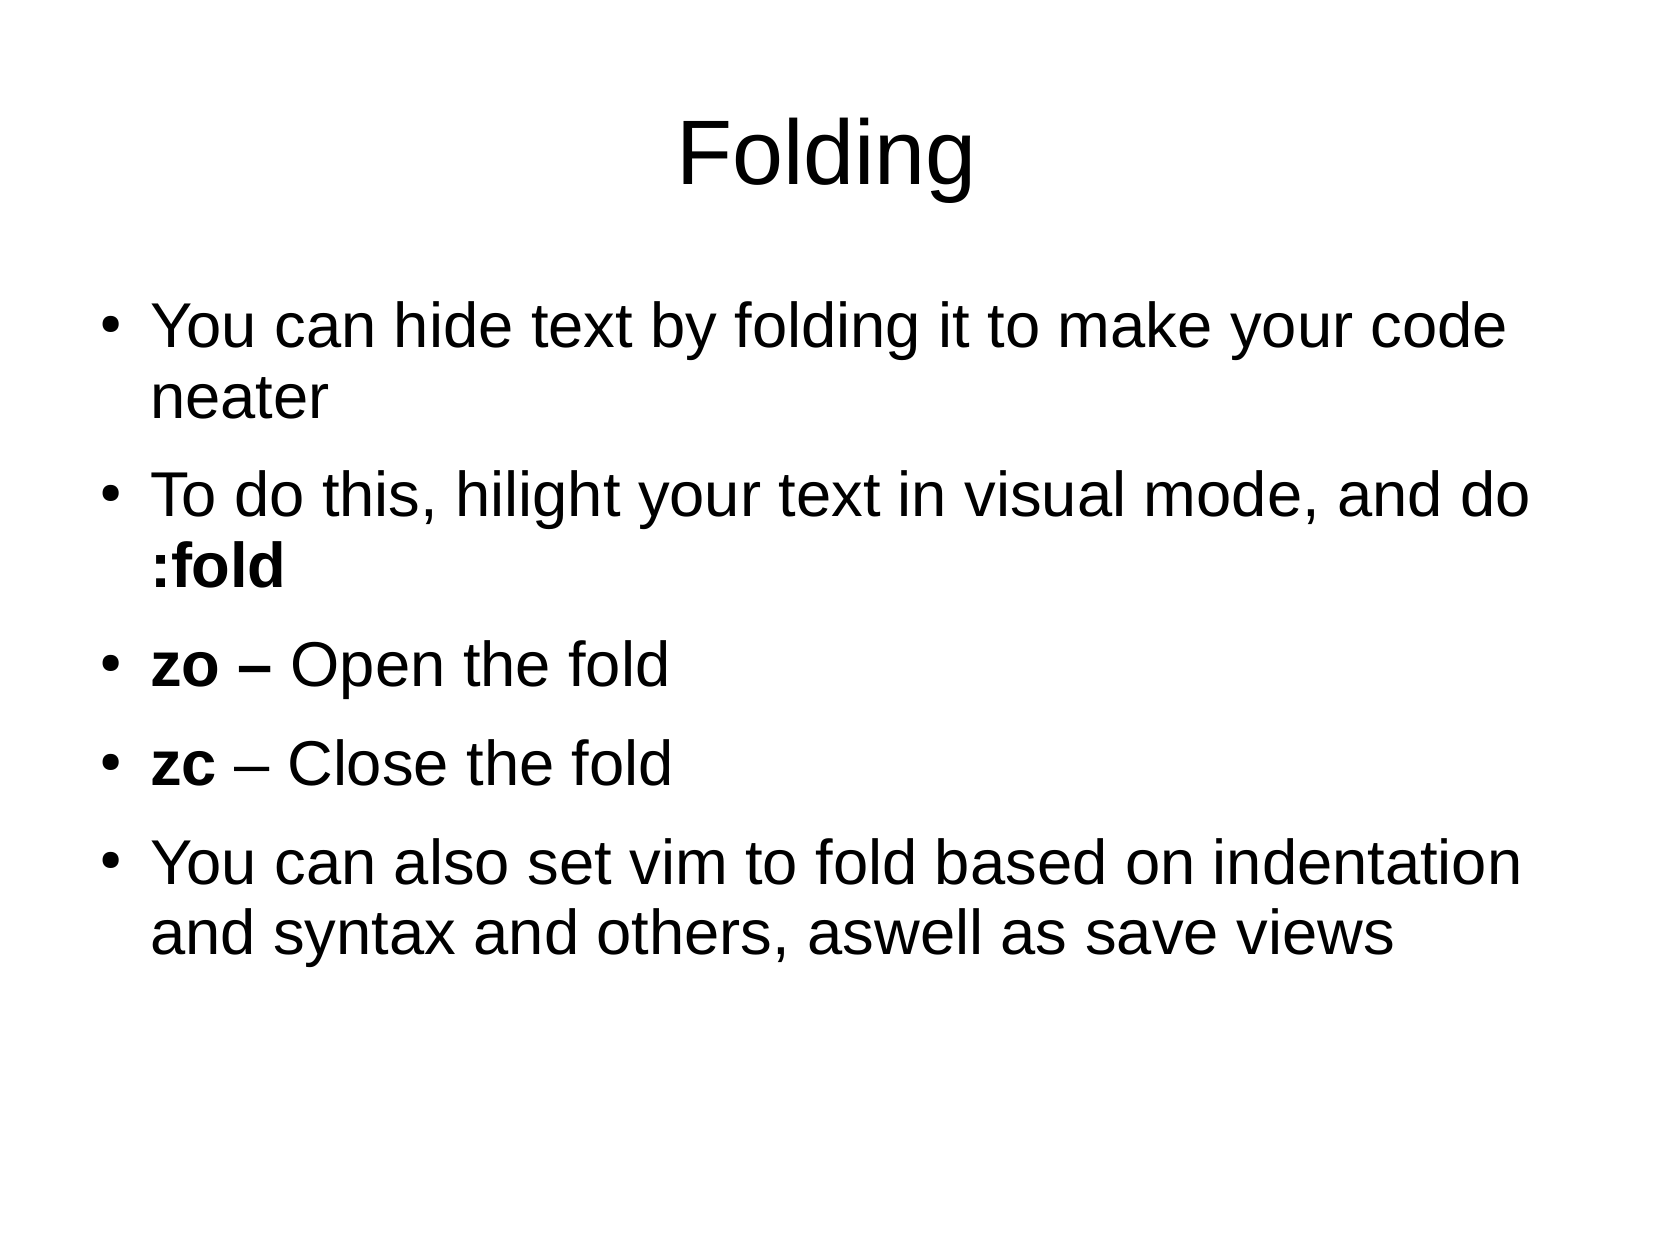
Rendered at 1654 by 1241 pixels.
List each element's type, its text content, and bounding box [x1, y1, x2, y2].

title Folding [82, 49, 1571, 257]
list You can hide text by folding it to make your code neater To do this, hilight your text in visual mode, and do :fold zo – Open the fold zc – Close the fold You can also set vim to fold based on indentation and syntax and others, aswell as save views [82, 290, 1538, 1010]
